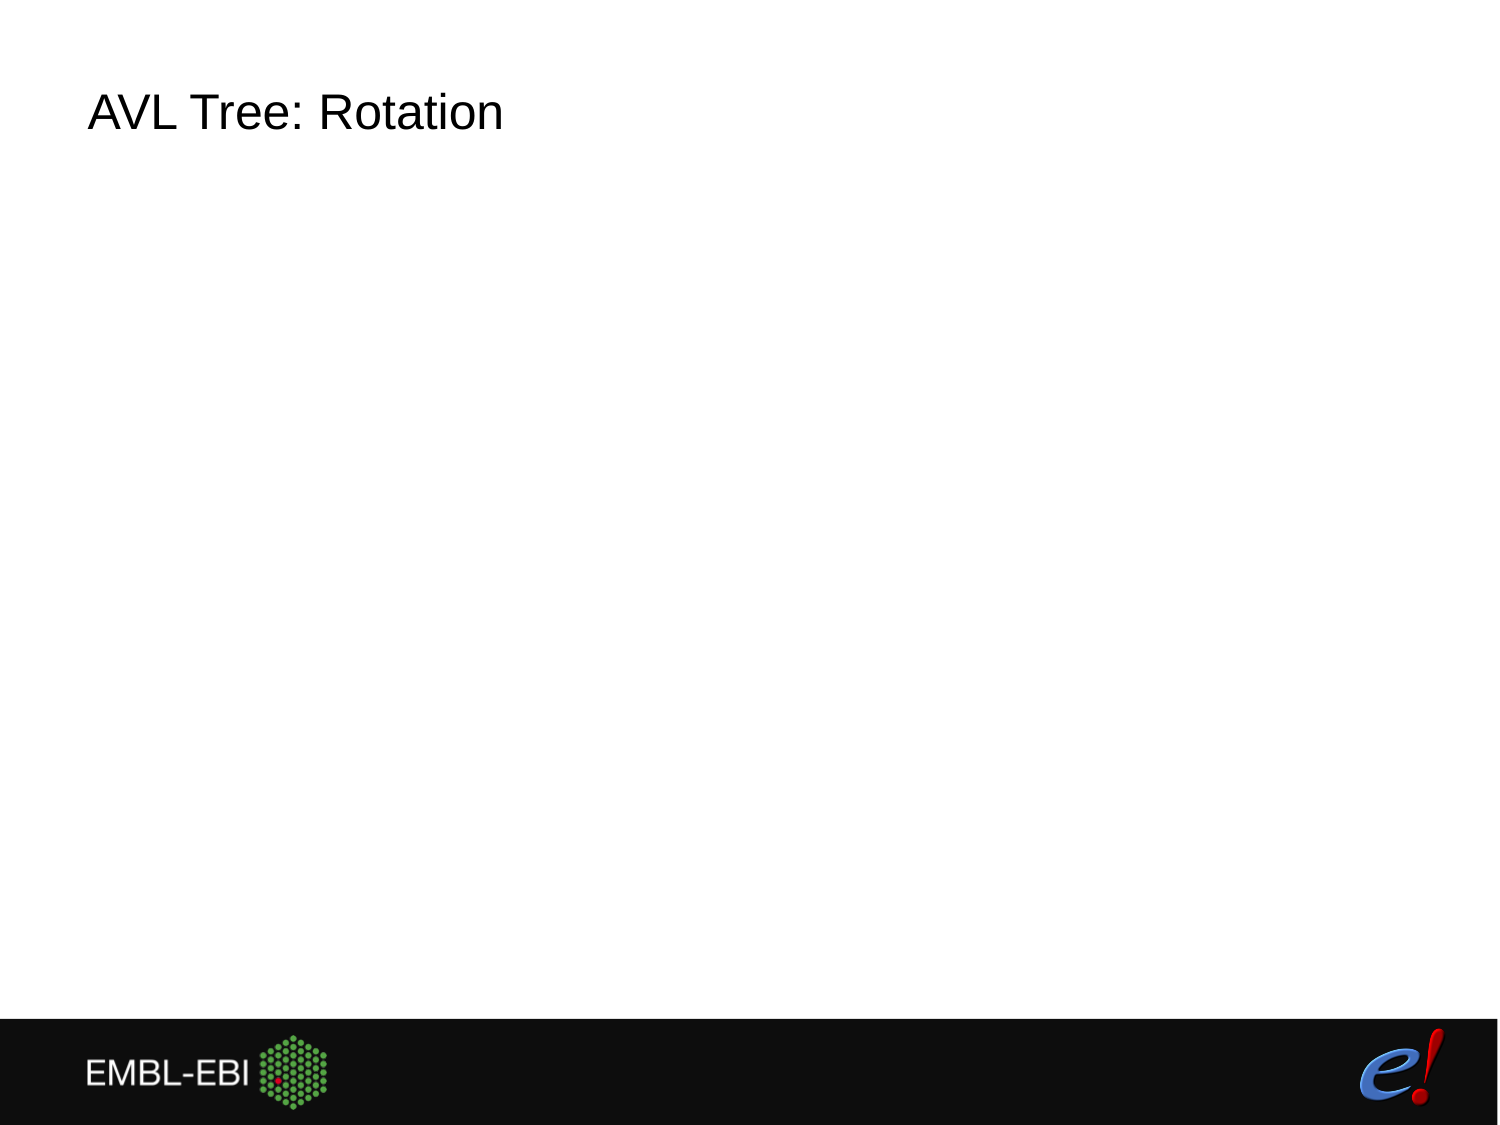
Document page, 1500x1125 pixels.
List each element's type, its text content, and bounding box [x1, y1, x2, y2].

picture [87, 1035, 327, 1110]
title AVL Tree: Rotation [87, 50, 1425, 175]
picture [1357, 1026, 1448, 1112]
